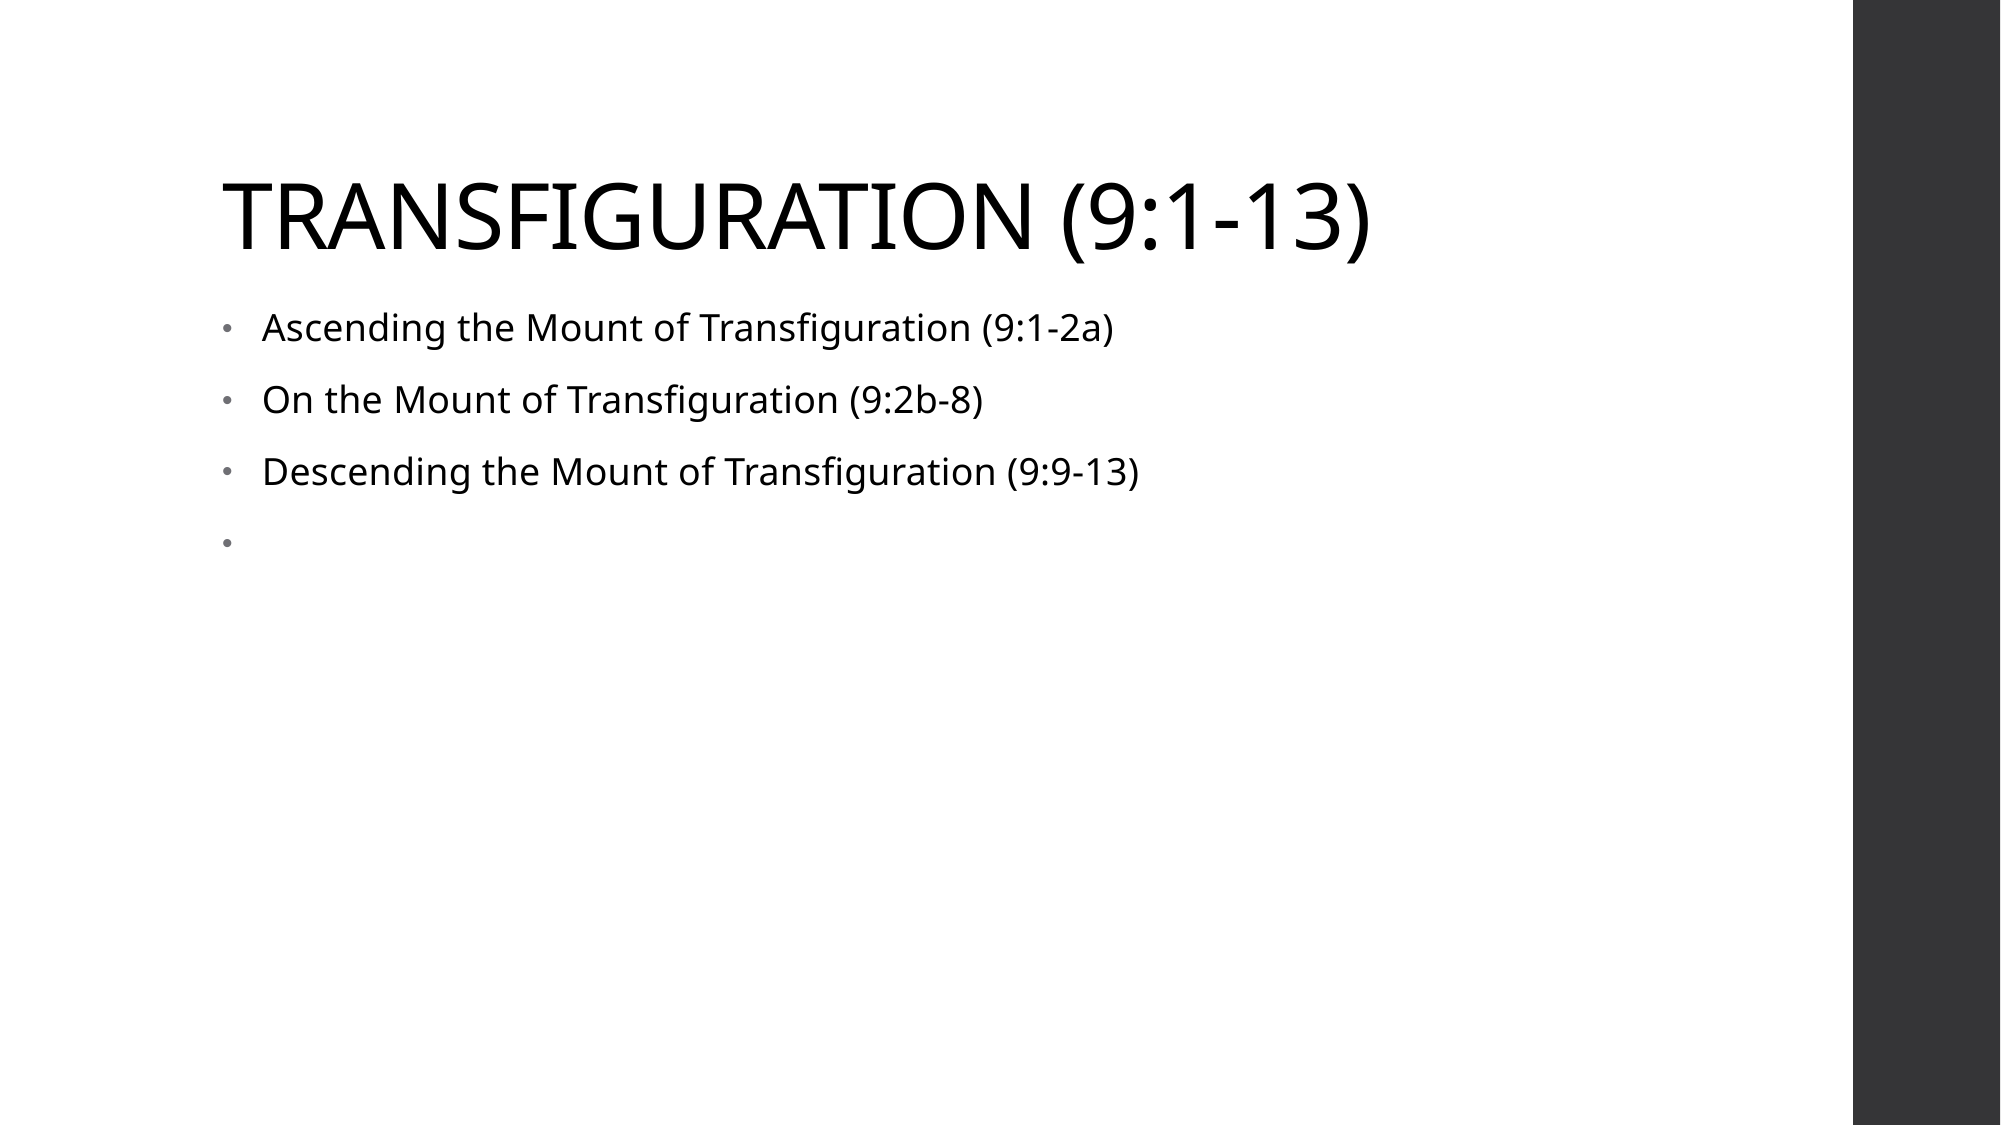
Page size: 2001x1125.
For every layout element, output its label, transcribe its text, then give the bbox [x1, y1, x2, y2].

list Ascending the Mount of Transfiguration (9:1-2a) On the Mount of Transfiguration (9:2b-8) Descending the Mount of Transfiguration (9:9-13) [206, 299, 1617, 1014]
title TRANSFIGURATION (9:1-13) [206, 60, 1797, 278]
